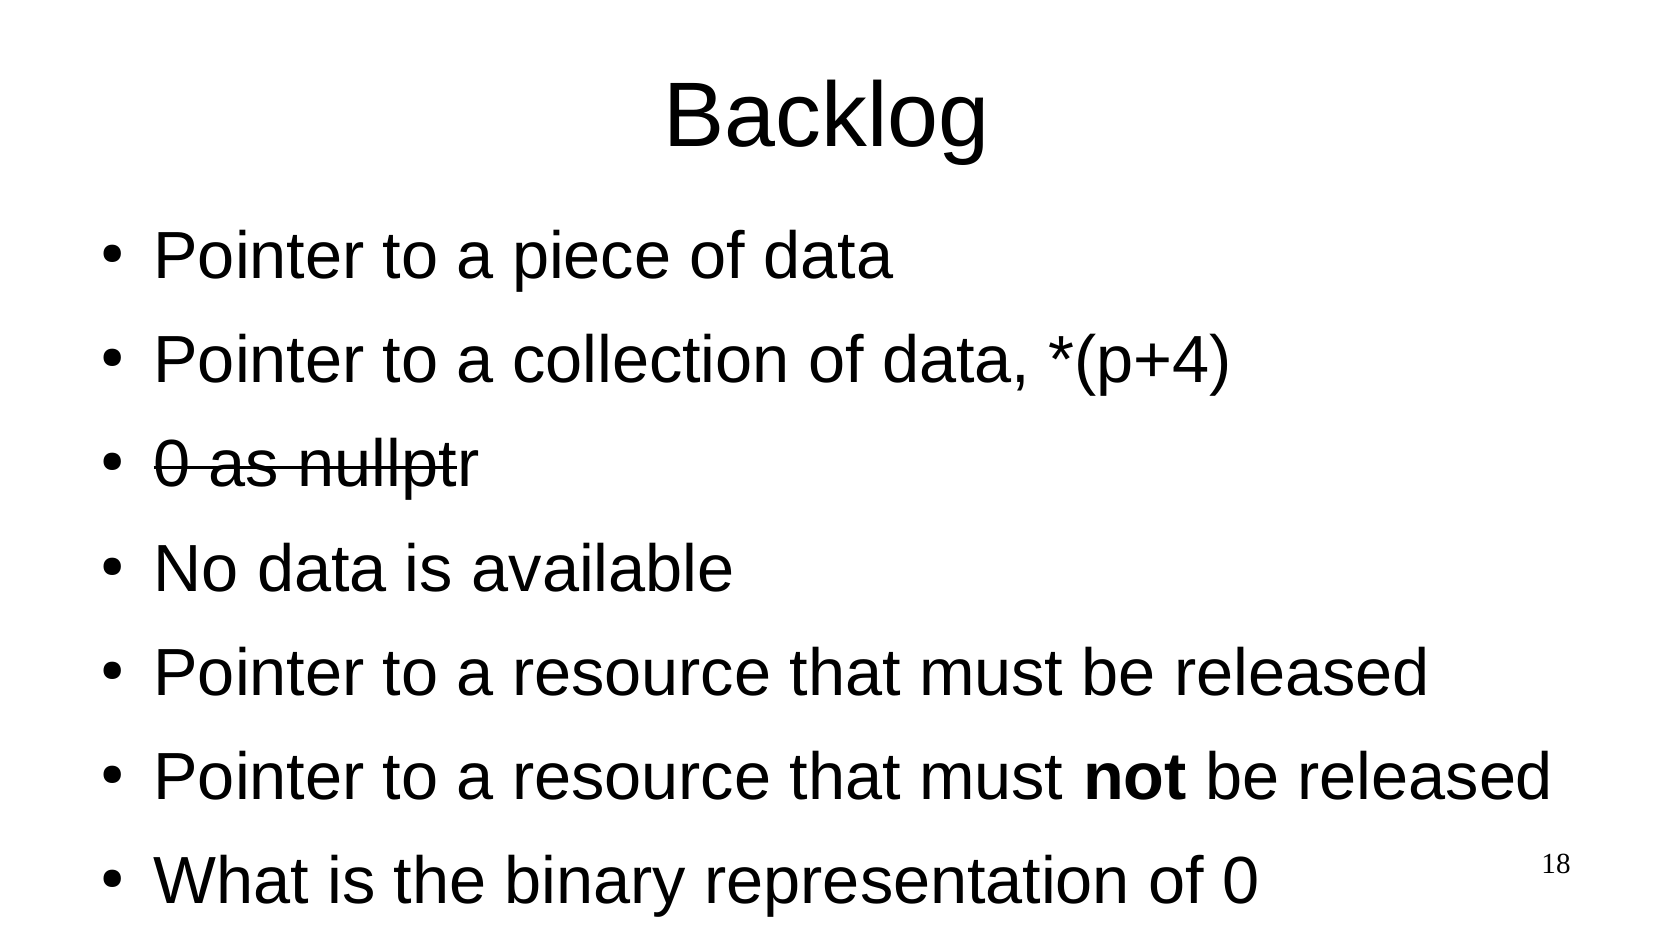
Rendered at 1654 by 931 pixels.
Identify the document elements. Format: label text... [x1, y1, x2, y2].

title Backlog [82, 37, 1571, 193]
list Pointer to a piece of data Pointer to a collection of data, *(p+4) 0 as nullptr No data is available Pointer to a resource that must be released Pointer to a resource that must not be released What is the binary representation of 0 [82, 217, 1571, 758]
